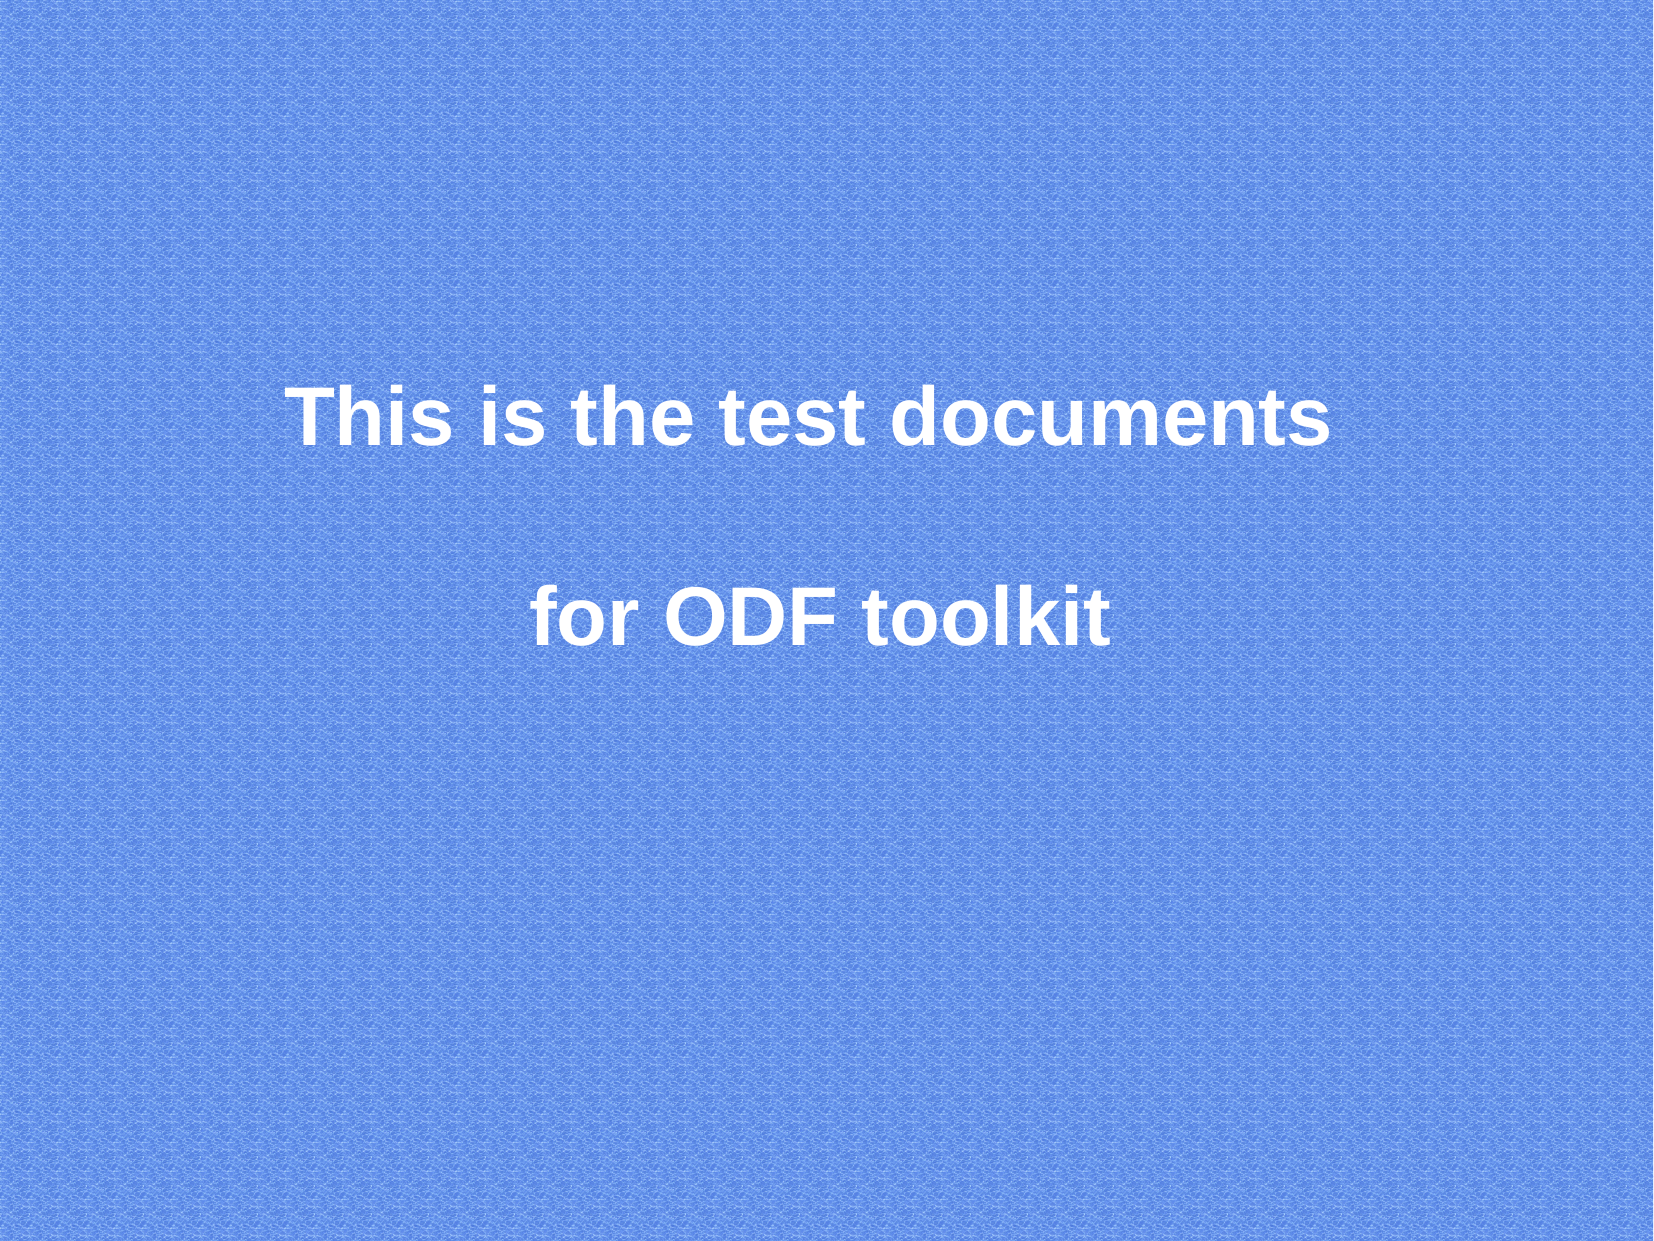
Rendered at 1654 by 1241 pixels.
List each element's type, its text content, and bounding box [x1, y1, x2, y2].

title This is the test documents for ODF toolkit [202, 214, 1440, 810]
picture [0, 0, 1654, 1241]
